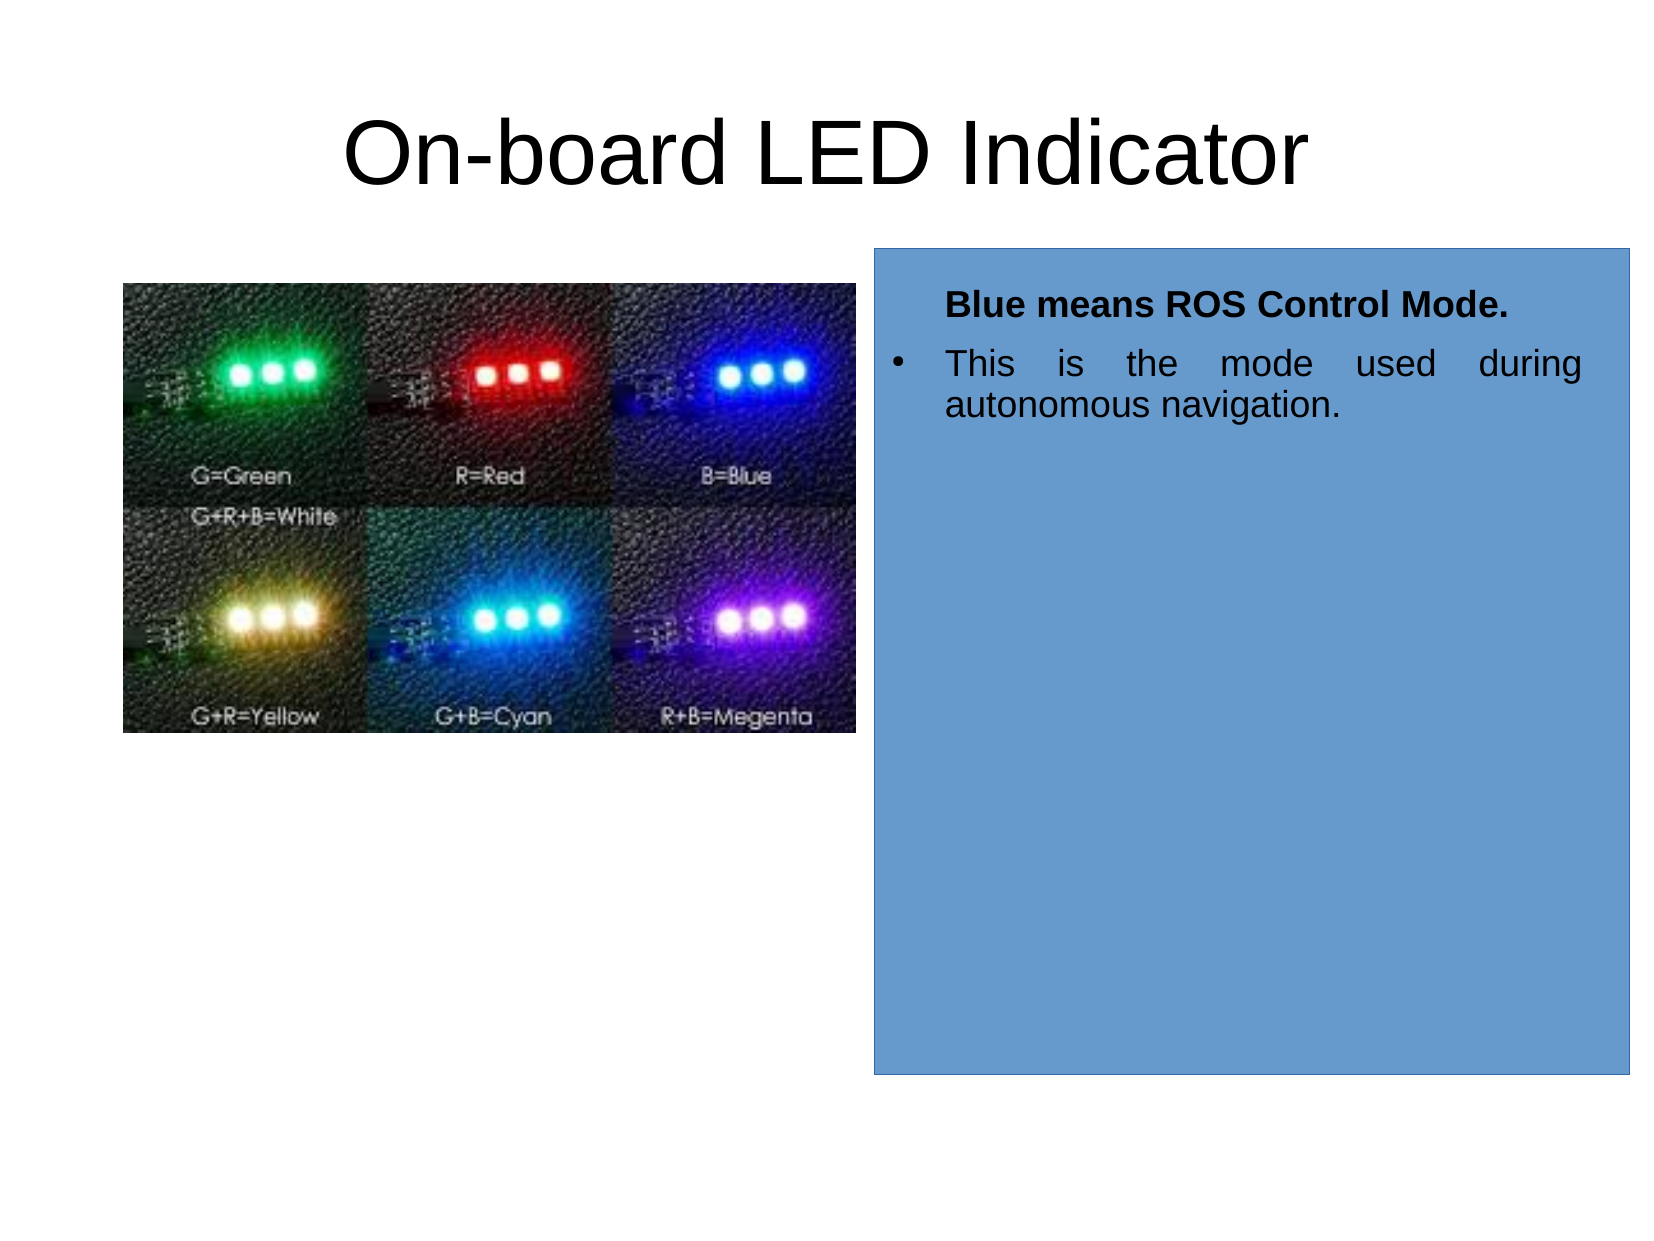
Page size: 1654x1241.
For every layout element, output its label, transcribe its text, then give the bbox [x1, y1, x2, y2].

list Blue means ROS Control Mode. This is the mode used during autonomous navigation. [874, 283, 1583, 1003]
text_box [874, 248, 1630, 1075]
title On-board LED Indicator [82, 49, 1571, 257]
picture [123, 283, 856, 733]
